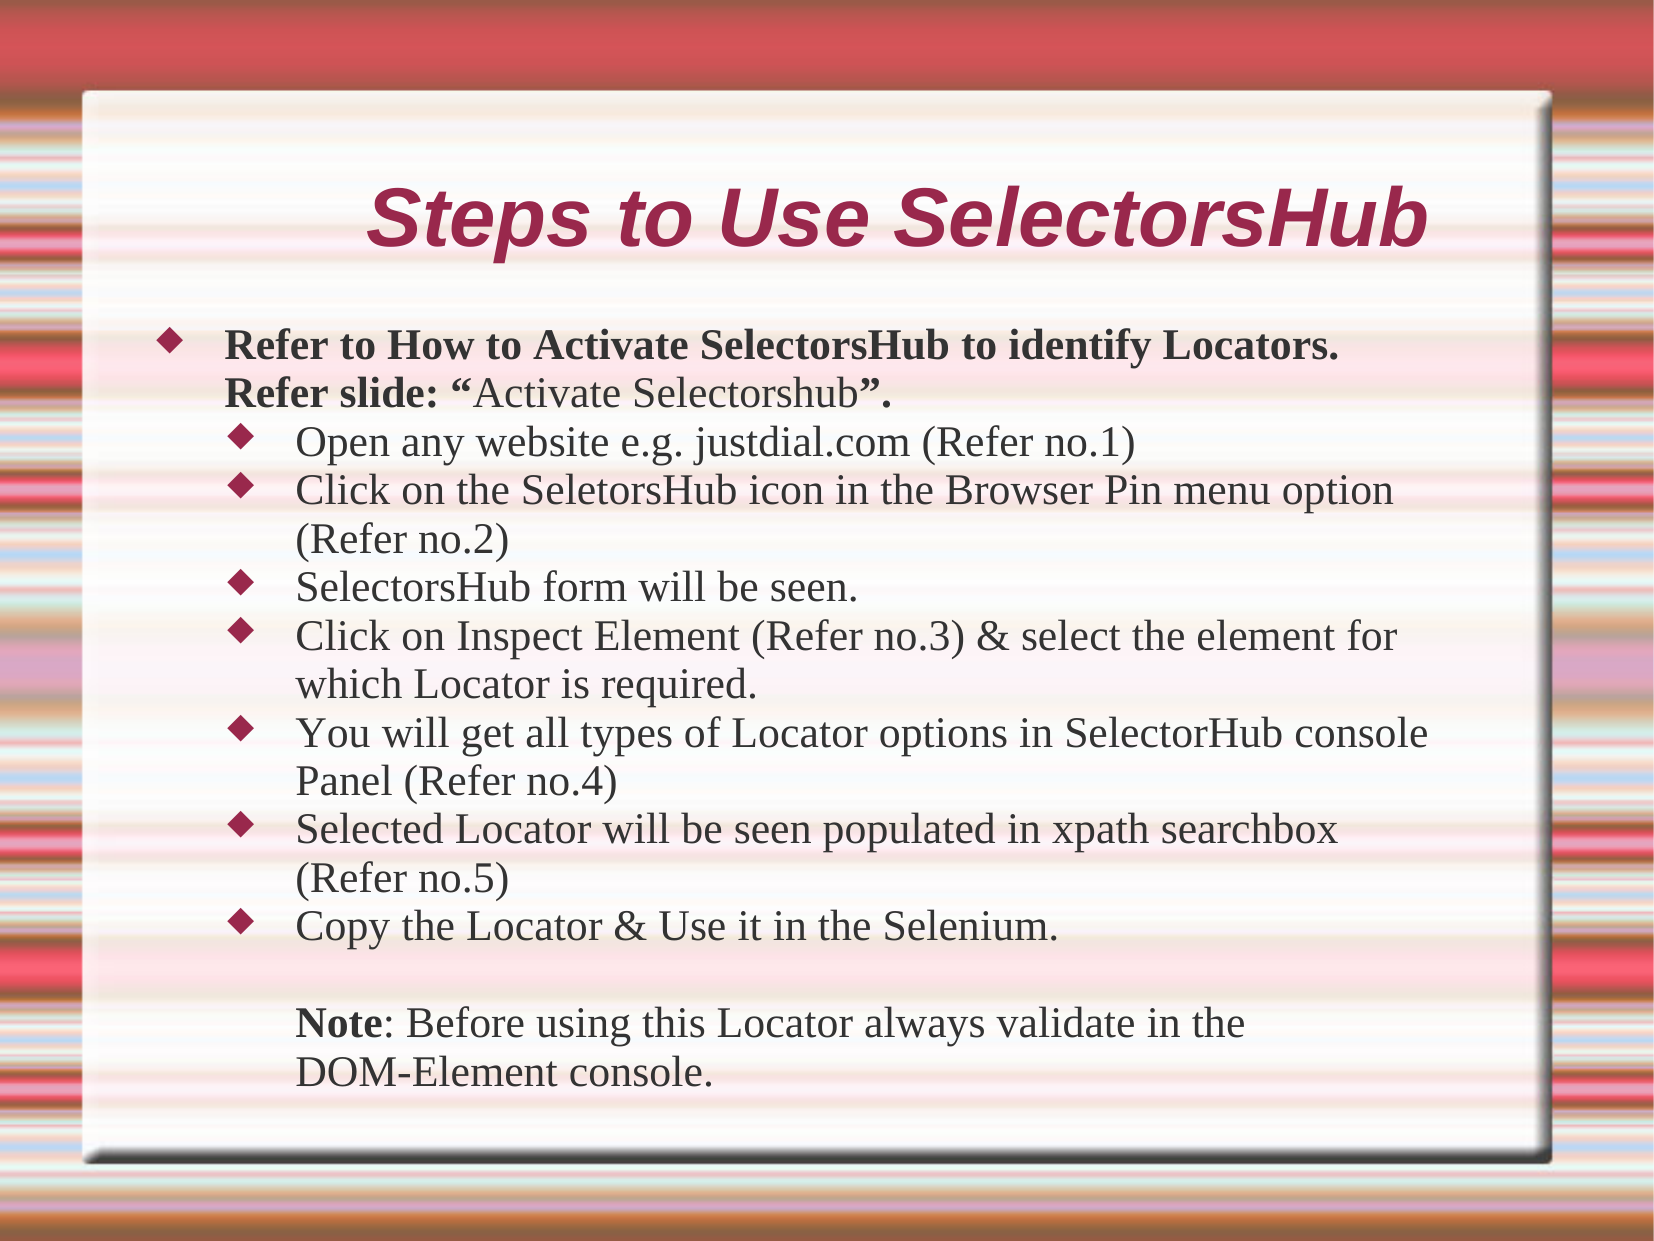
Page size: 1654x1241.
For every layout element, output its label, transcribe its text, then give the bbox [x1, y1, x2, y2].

picture [0, 0, 1654, 1241]
list Refer to How to Activate SelectorsHub to identify Locators. Refer slide: “Activate Selectorshub”. Open any website e.g. justdial.com (Refer no.1) Click on the SeletorsHub icon in the Browser Pin menu option (Refer no.2) SelectorsHub form will be seen. Click on Inspect Element (Refer no.3) & select the element for which Locator is required. You will get all types of Locator options in SelectorHub console Panel (Refer no.4) Selected Locator will be seen populated in xpath searchbox (Refer no.5) Copy the Locator & Use it in the Selenium. Note: Before using this Locator always validate in the DOM-Element console. [141, 271, 1523, 1152]
title Steps to Use SelectorsHub [121, 114, 1534, 322]
